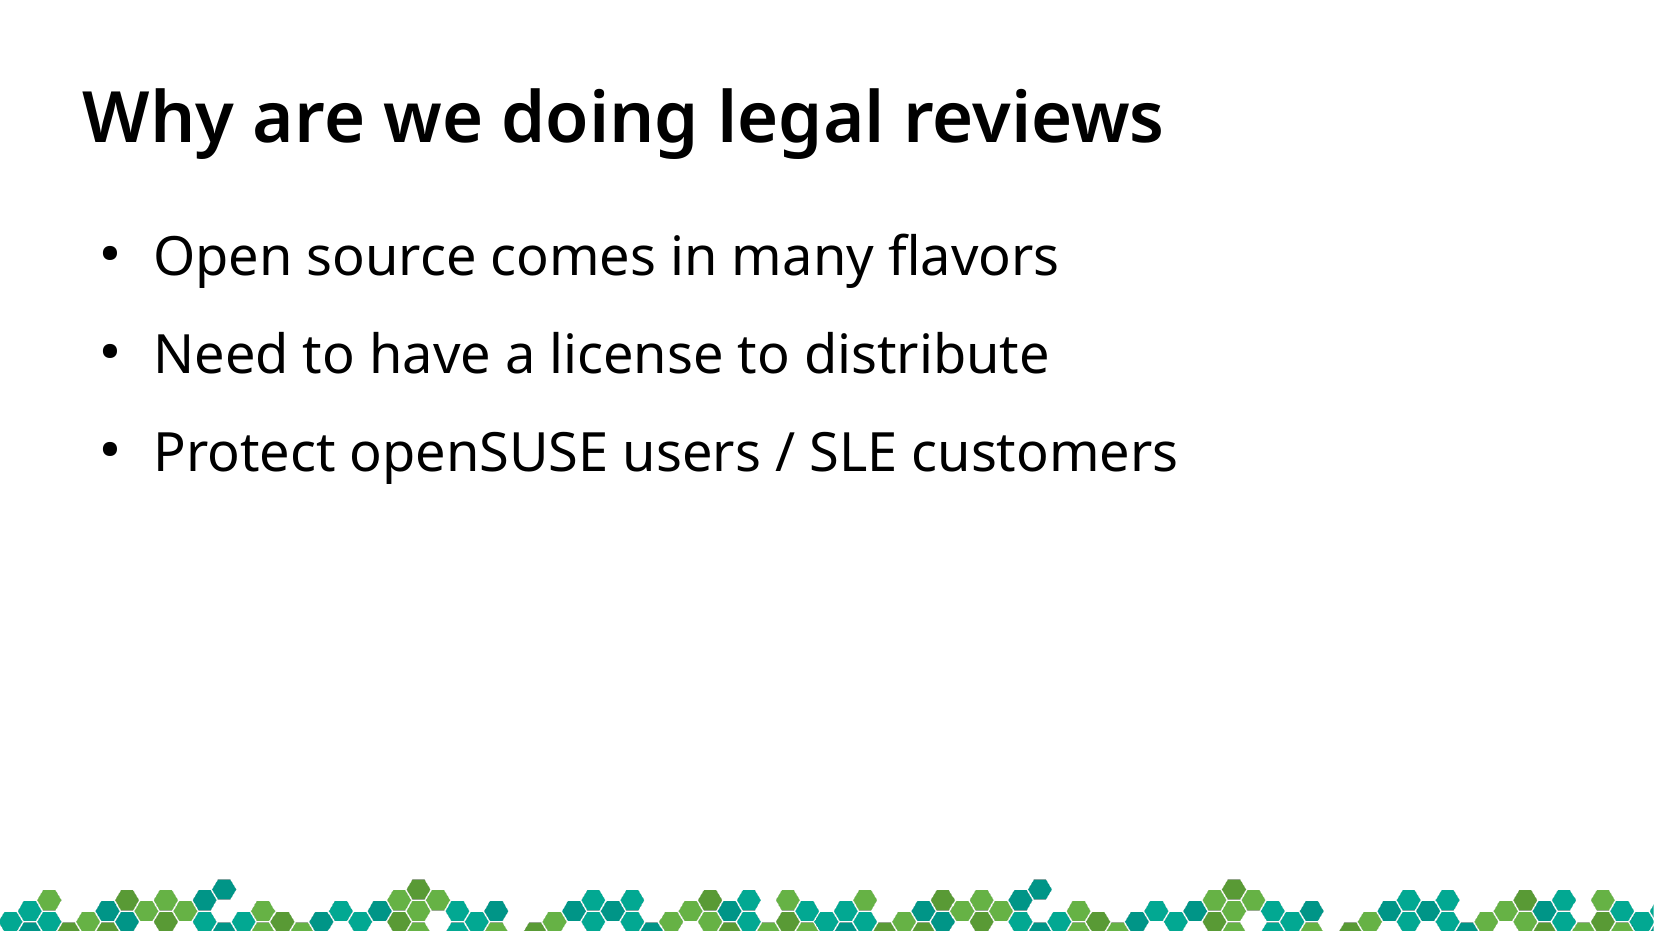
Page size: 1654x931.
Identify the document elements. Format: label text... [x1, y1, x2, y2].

picture [0, 871, 1654, 931]
title Why are we doing legal reviews [82, 37, 1571, 193]
list Open source comes in many flavors Need to have a license to distribute Protect openSUSE users / SLE customers [82, 217, 1571, 758]
